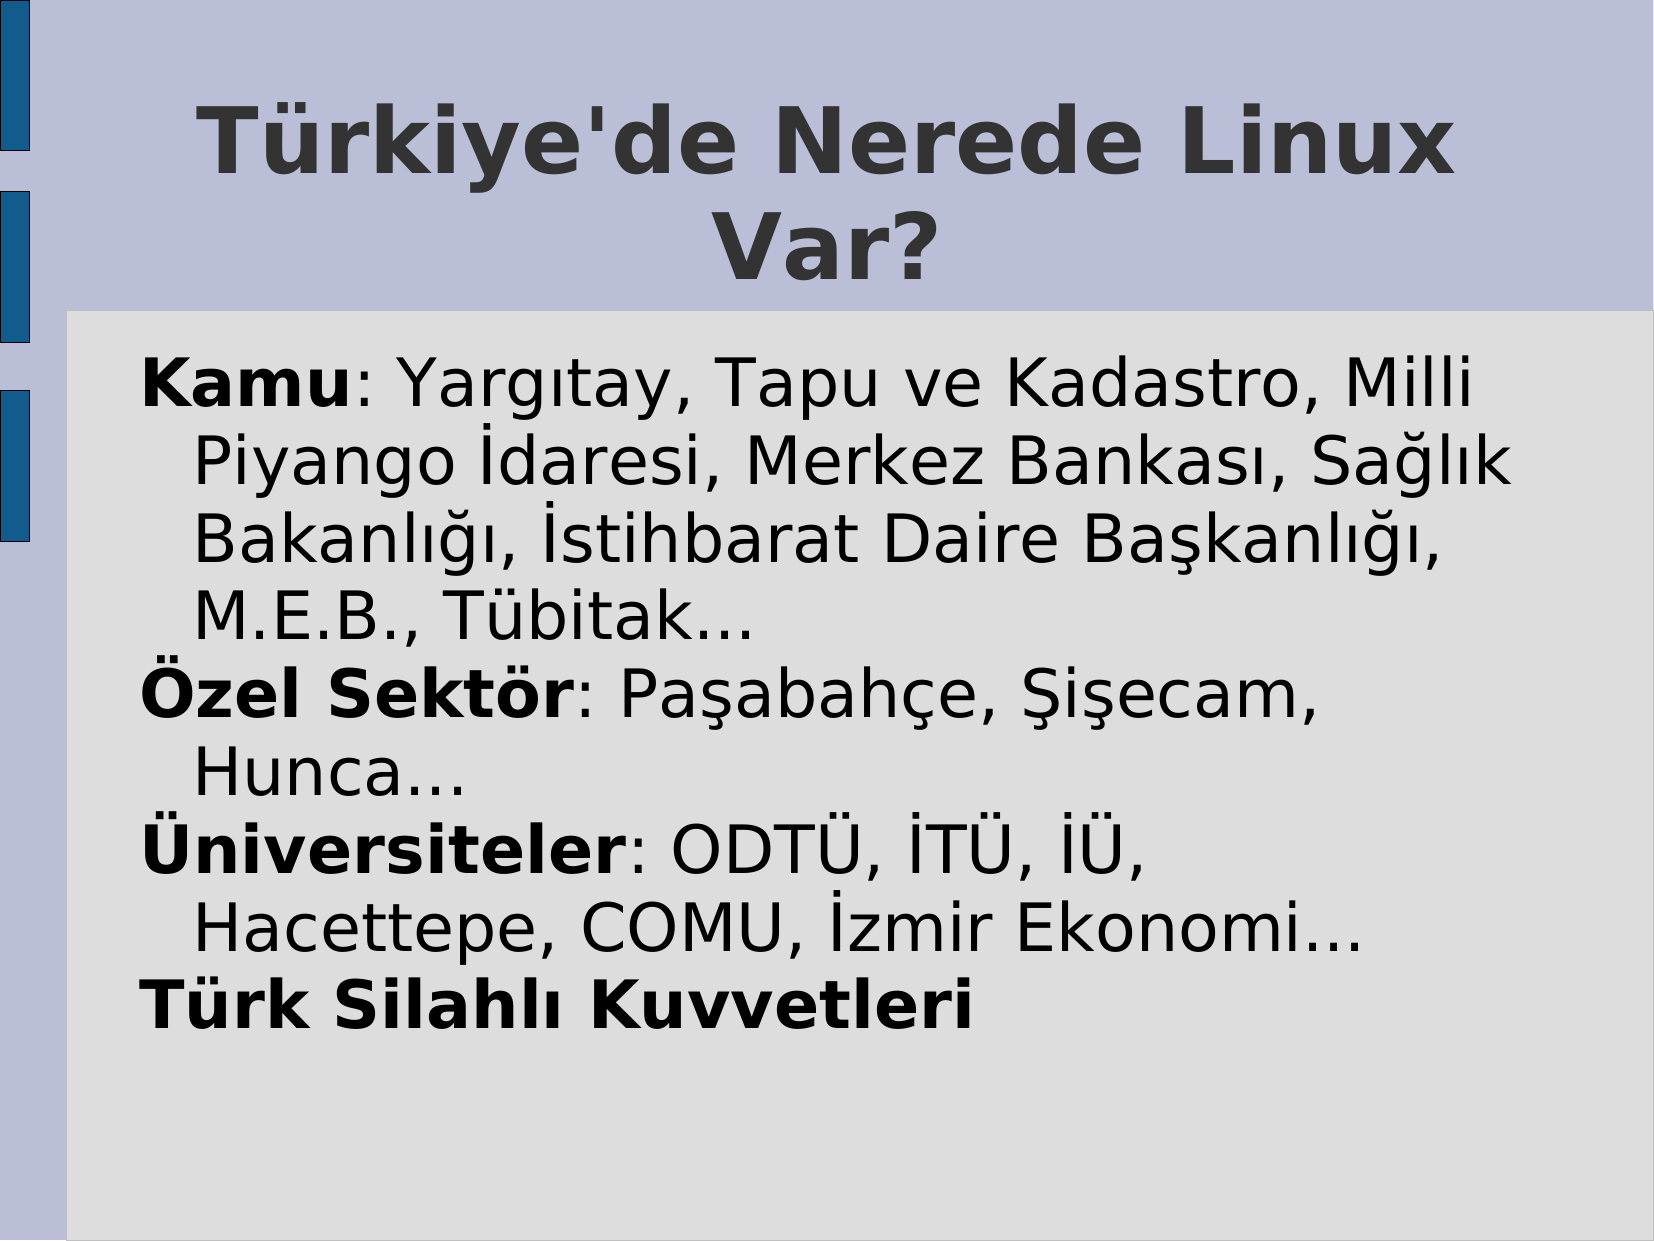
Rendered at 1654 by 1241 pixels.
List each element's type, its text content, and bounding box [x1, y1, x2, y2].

title Türkiye'de Nerede Linux Var? [121, 87, 1534, 302]
list Kamu: Yargıtay, Tapu ve Kadastro, Milli Piyango İdaresi, Merkez Bankası, Sağlık Bakanlığı, İstihbarat Daire Başkanlığı, M.E.B., Tübitak... Özel Sektör: Paşabahçe, Şişecam, Hunca... Üniversiteler: ODTÜ, İTÜ, İÜ, Hacettepe, COMU, İzmir Ekonomi... Türk Silahlı Kuvvetleri [121, 344, 1534, 1127]
